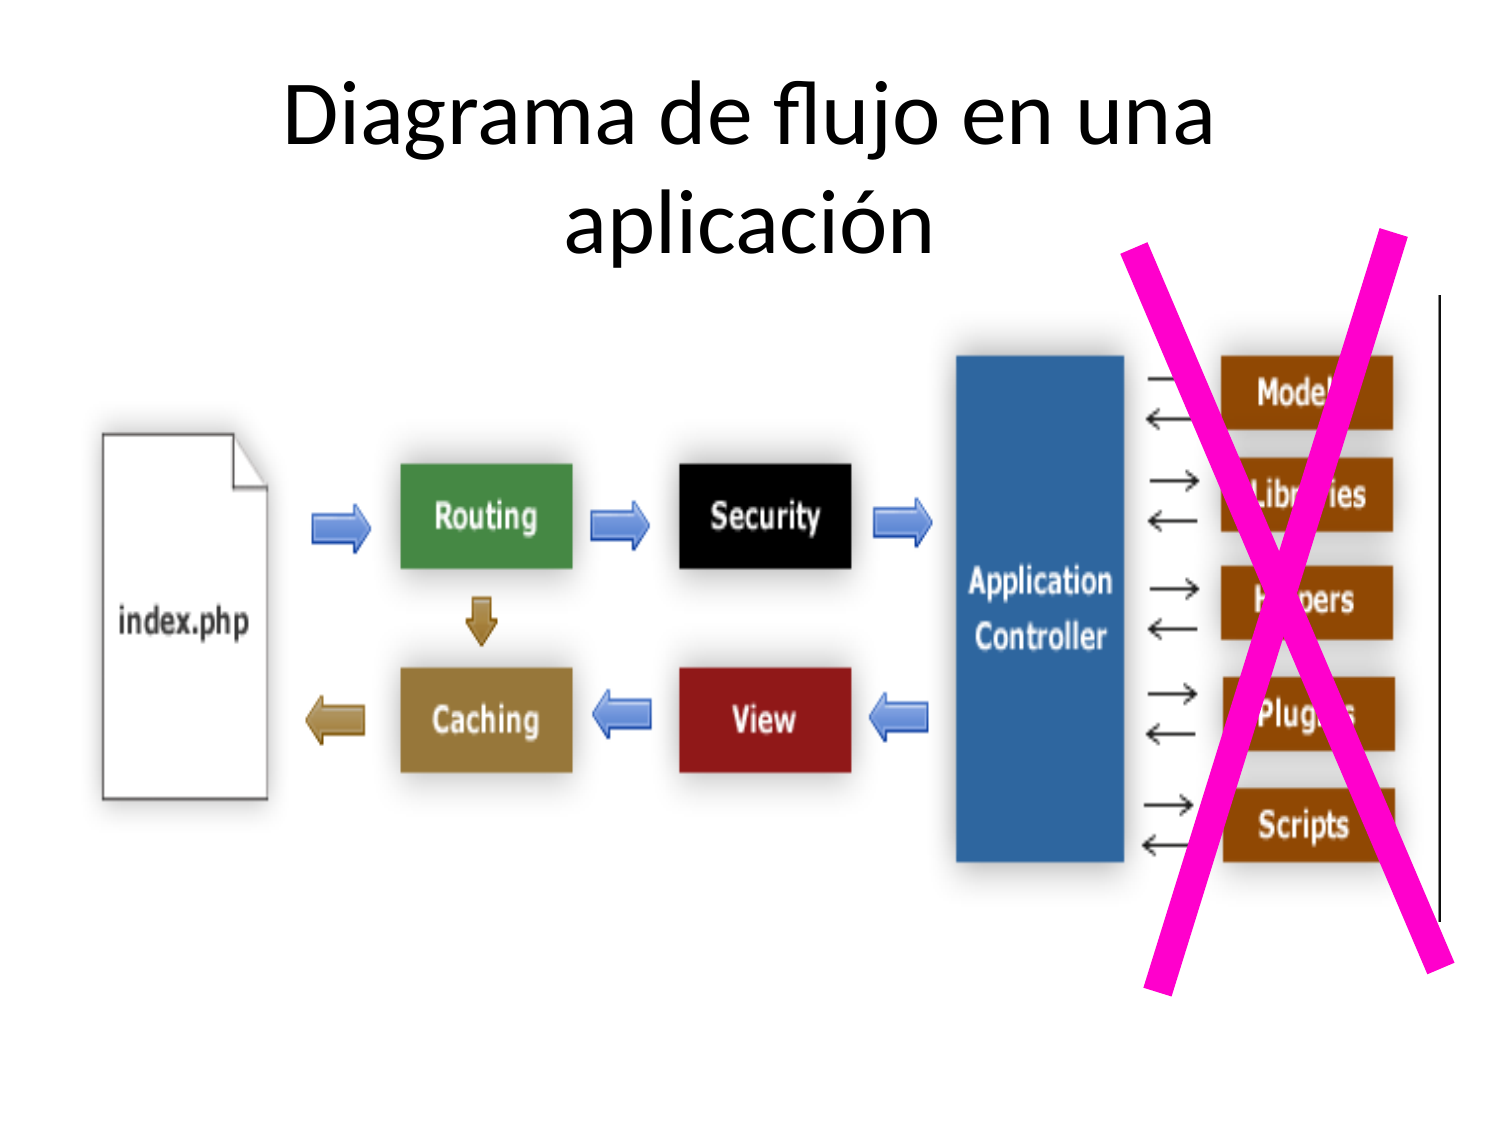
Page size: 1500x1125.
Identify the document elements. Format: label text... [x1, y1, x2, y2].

title Diagrama de flujo en una aplicación [75, 45, 1425, 233]
picture [1196, 639, 1404, 922]
picture [63, 295, 1265, 922]
picture [1171, 295, 1358, 548]
picture [1298, 295, 1441, 922]
